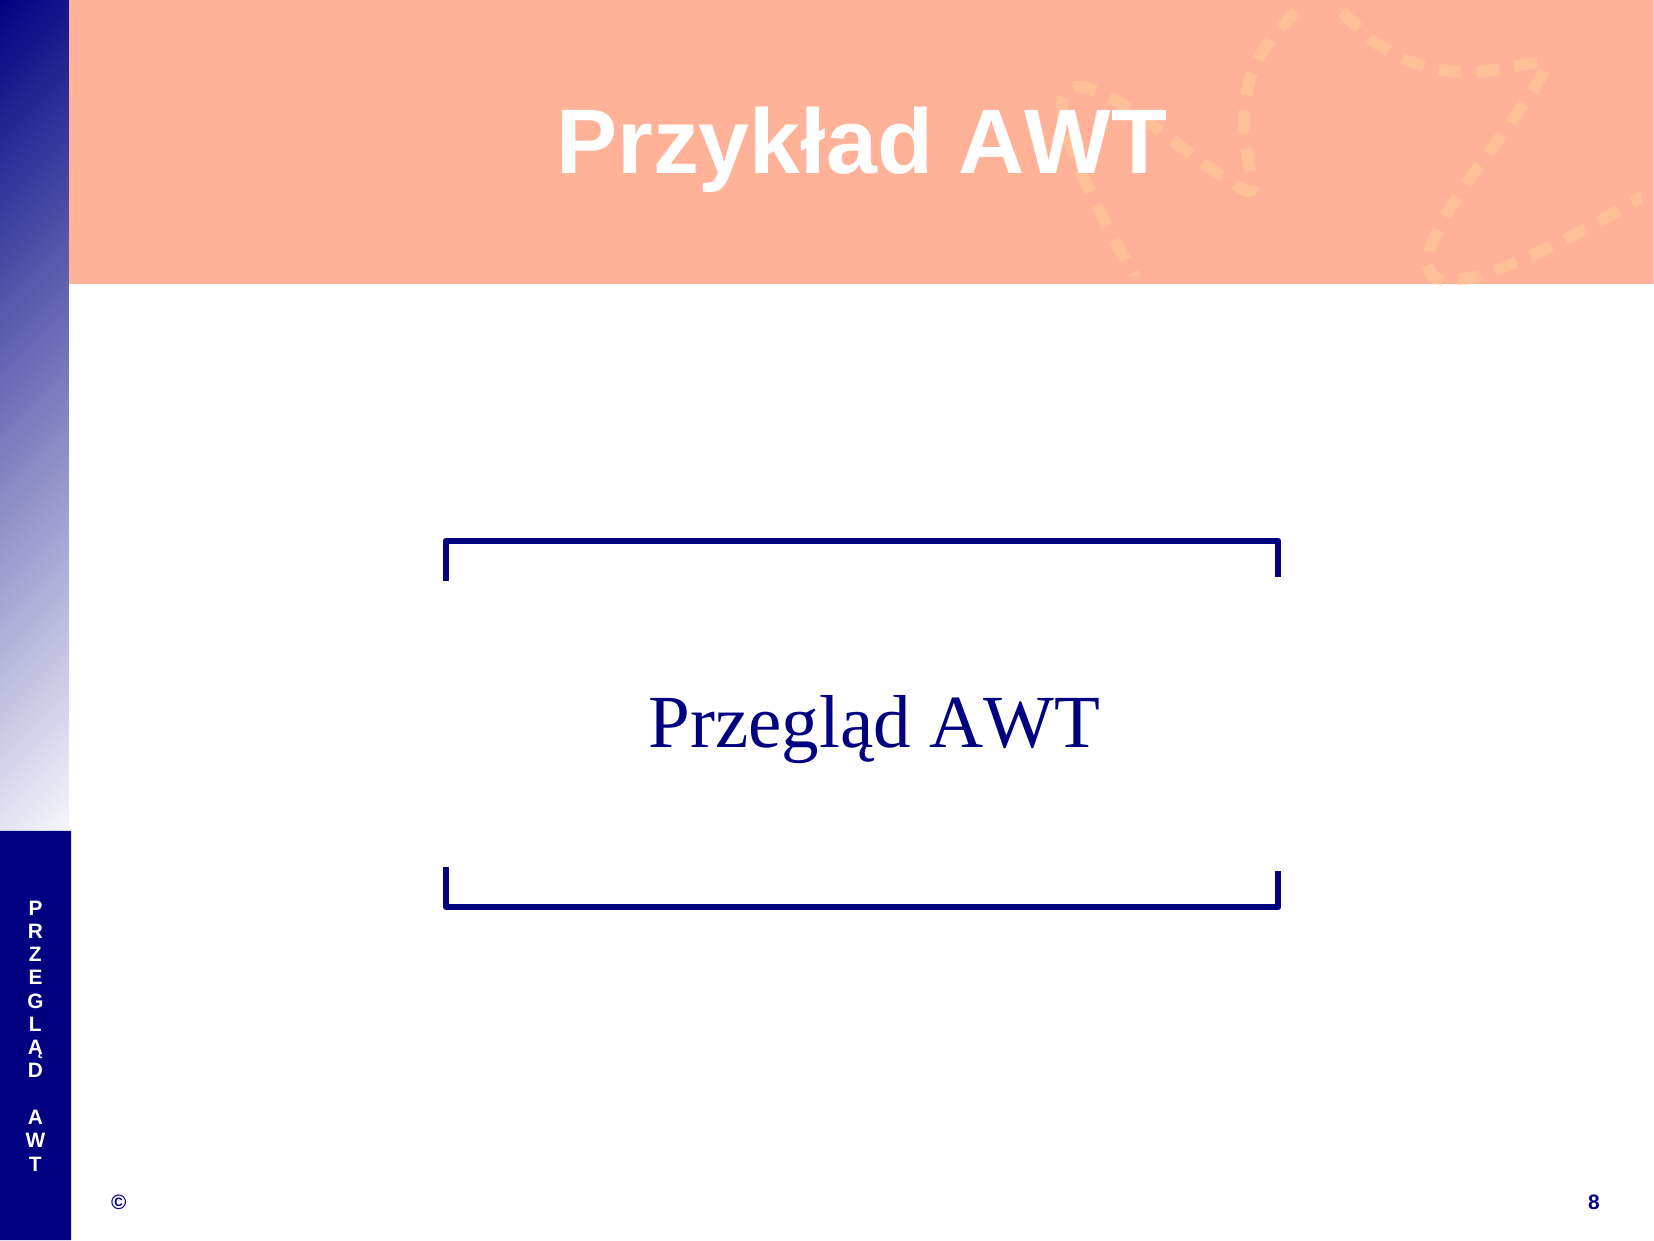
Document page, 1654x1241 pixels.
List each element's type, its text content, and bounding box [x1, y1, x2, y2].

text_box P R Z E G L Ą D A W T [0, 830, 71, 1241]
title Przykład AWT [70, 37, 1654, 246]
text_box Przegląd AWT [461, 513, 1263, 931]
